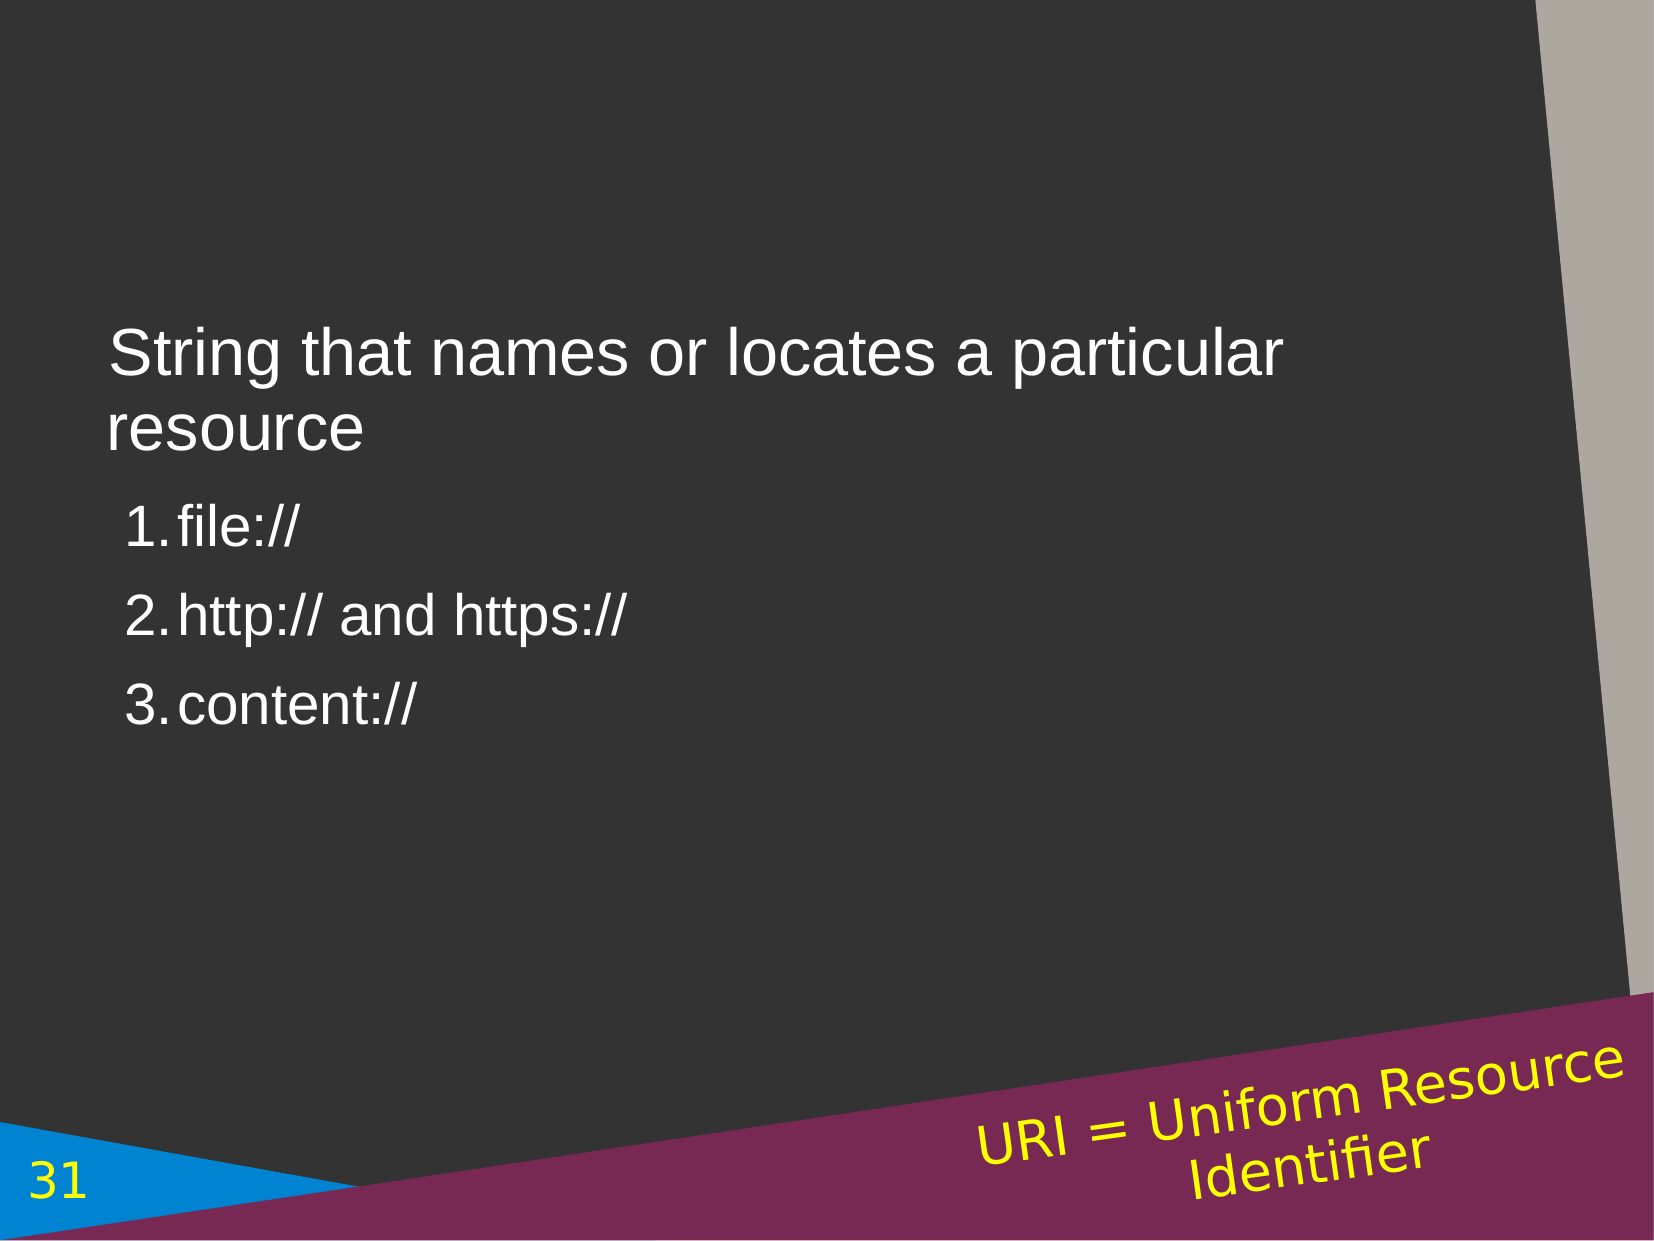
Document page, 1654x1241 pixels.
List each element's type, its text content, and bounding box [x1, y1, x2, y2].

title URI = Uniform Resource Identifier [956, 995, 1654, 1241]
list String that names or locates a particular resource file:// http:// and https:// content:// [35, 59, 1524, 993]
